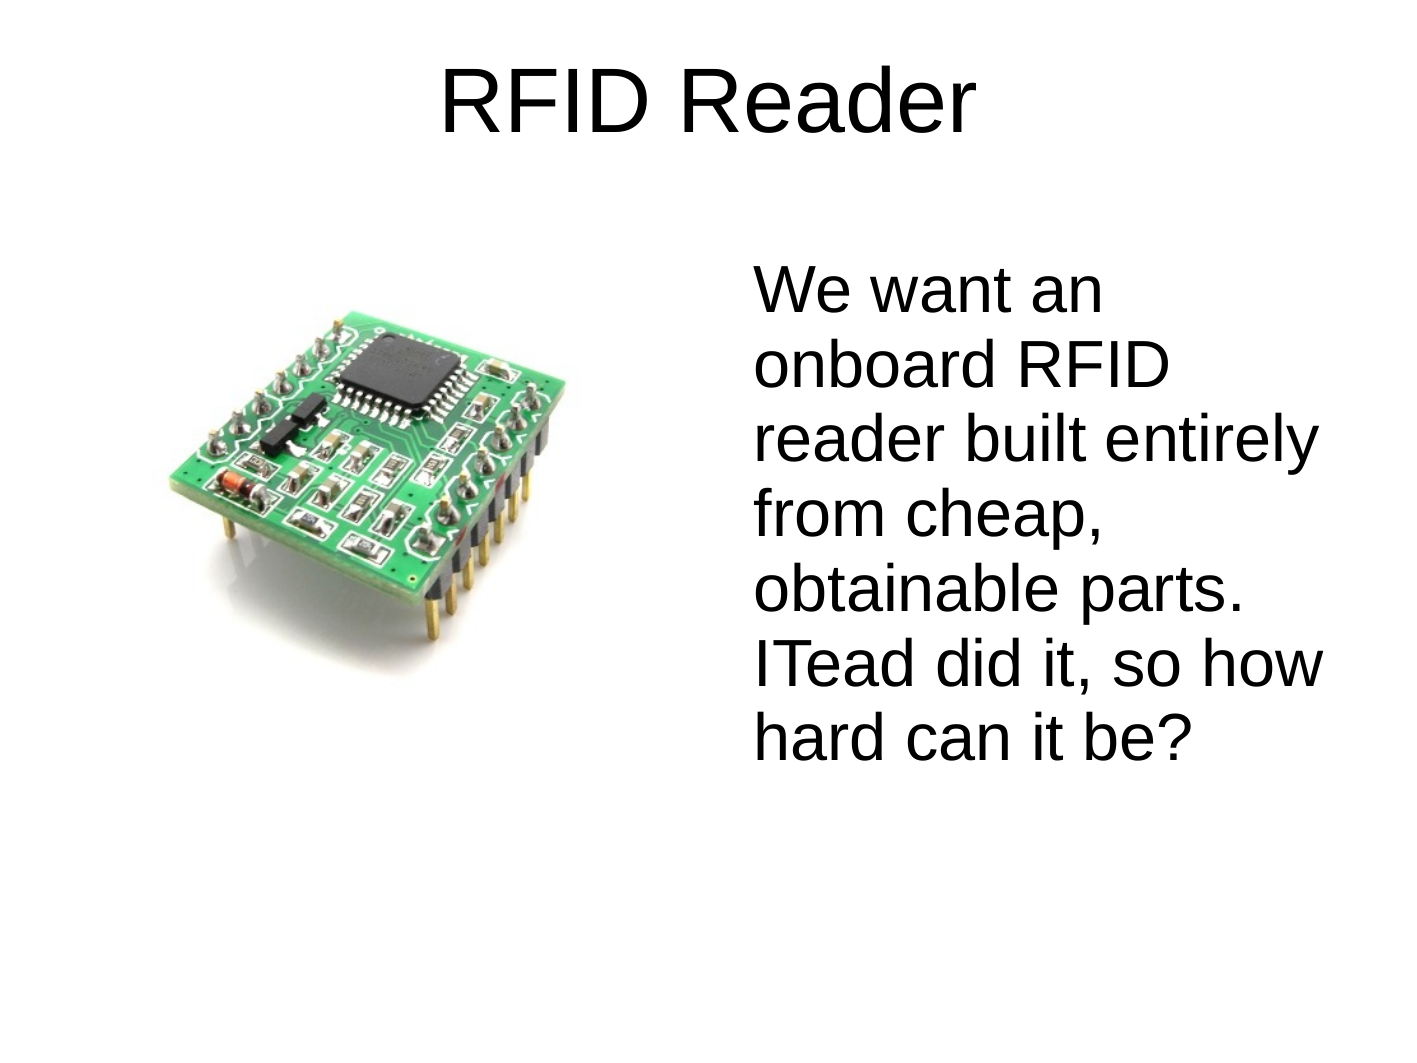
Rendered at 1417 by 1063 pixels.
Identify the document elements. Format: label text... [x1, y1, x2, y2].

text_box We want an onboard RFID reader built entirely from cheap, obtainable parts. ITead did it, so how hard can it be? [738, 244, 1377, 841]
picture [70, 244, 707, 722]
text_box RFID Reader [70, 42, 1346, 172]
